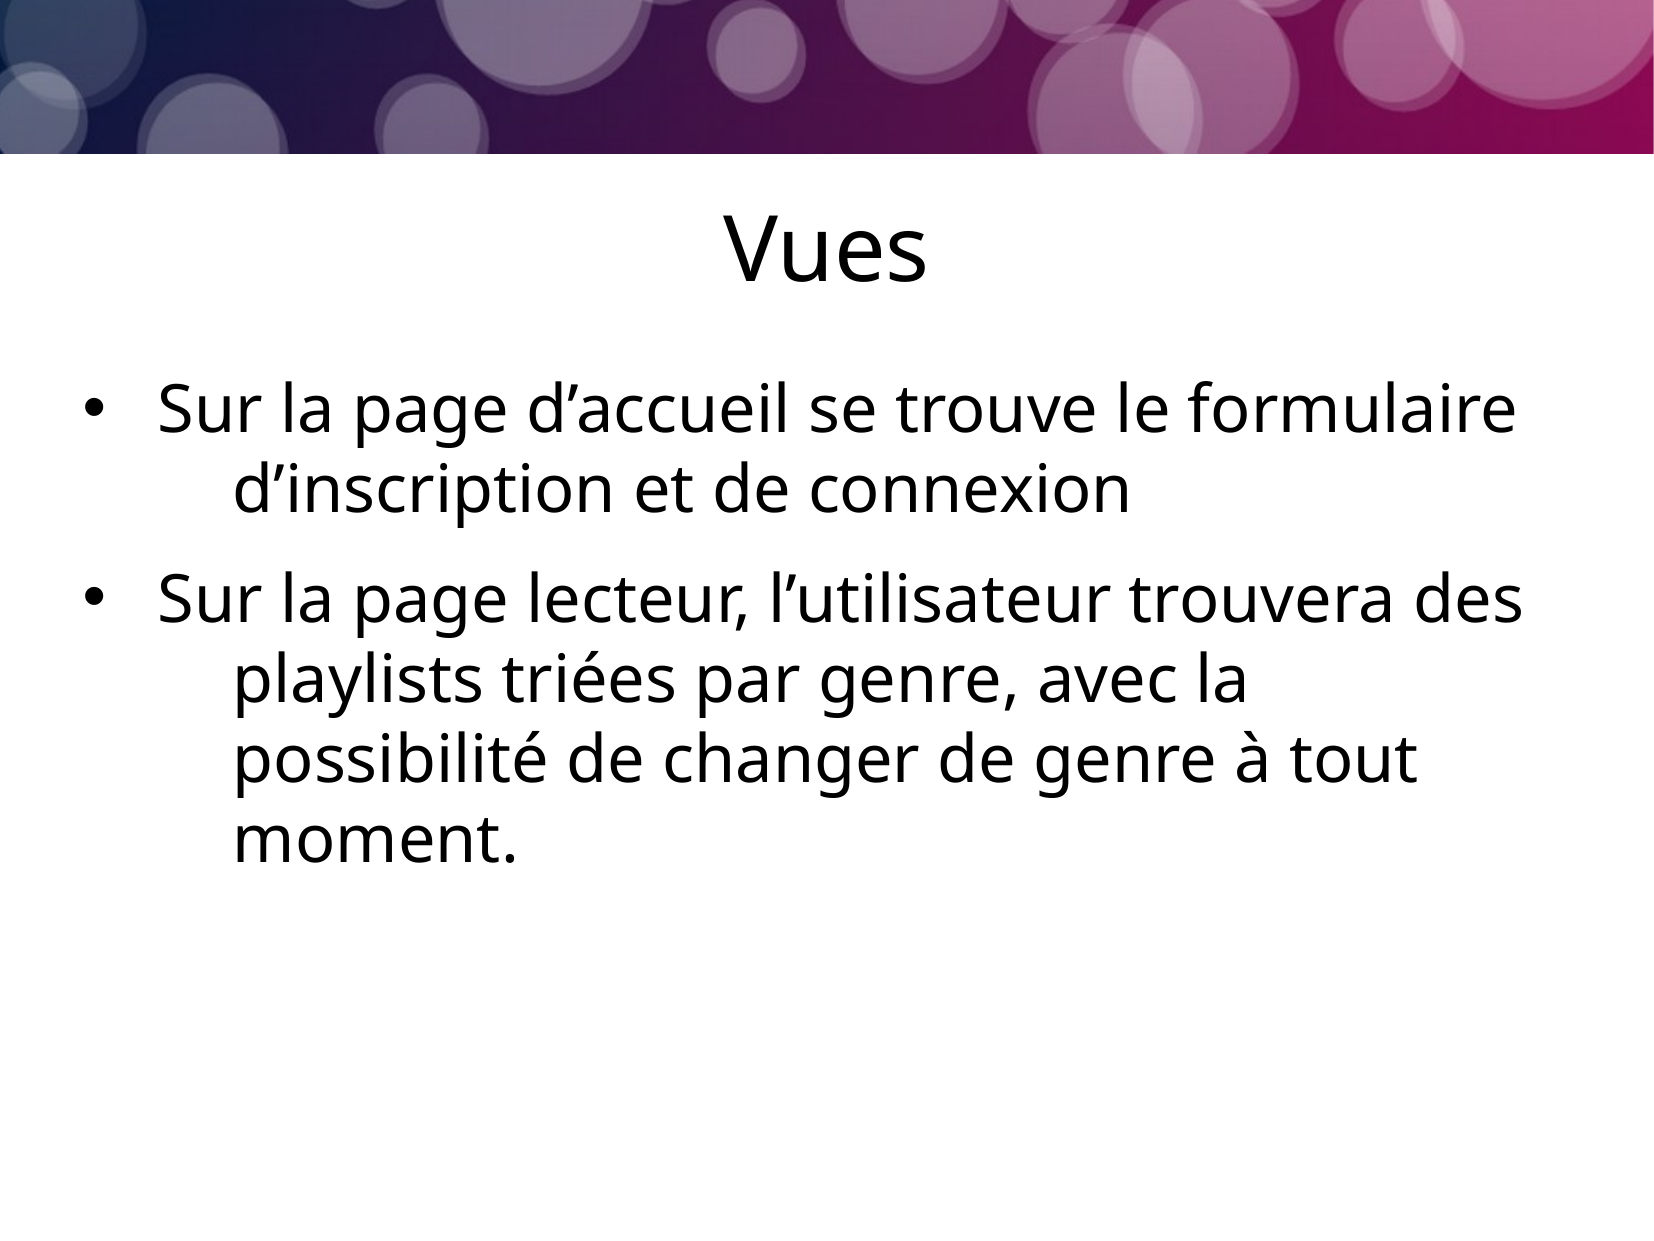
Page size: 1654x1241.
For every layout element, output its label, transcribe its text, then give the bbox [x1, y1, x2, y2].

list Sur la page d’accueil se trouve le formulaire d’inscription et de connexion Sur la page lecteur, l’utilisateur trouvera des playlists triées par genre, avec la possibilité de changer de genre à tout moment. [82, 366, 1571, 1087]
text_box Vues [82, 159, 1571, 331]
